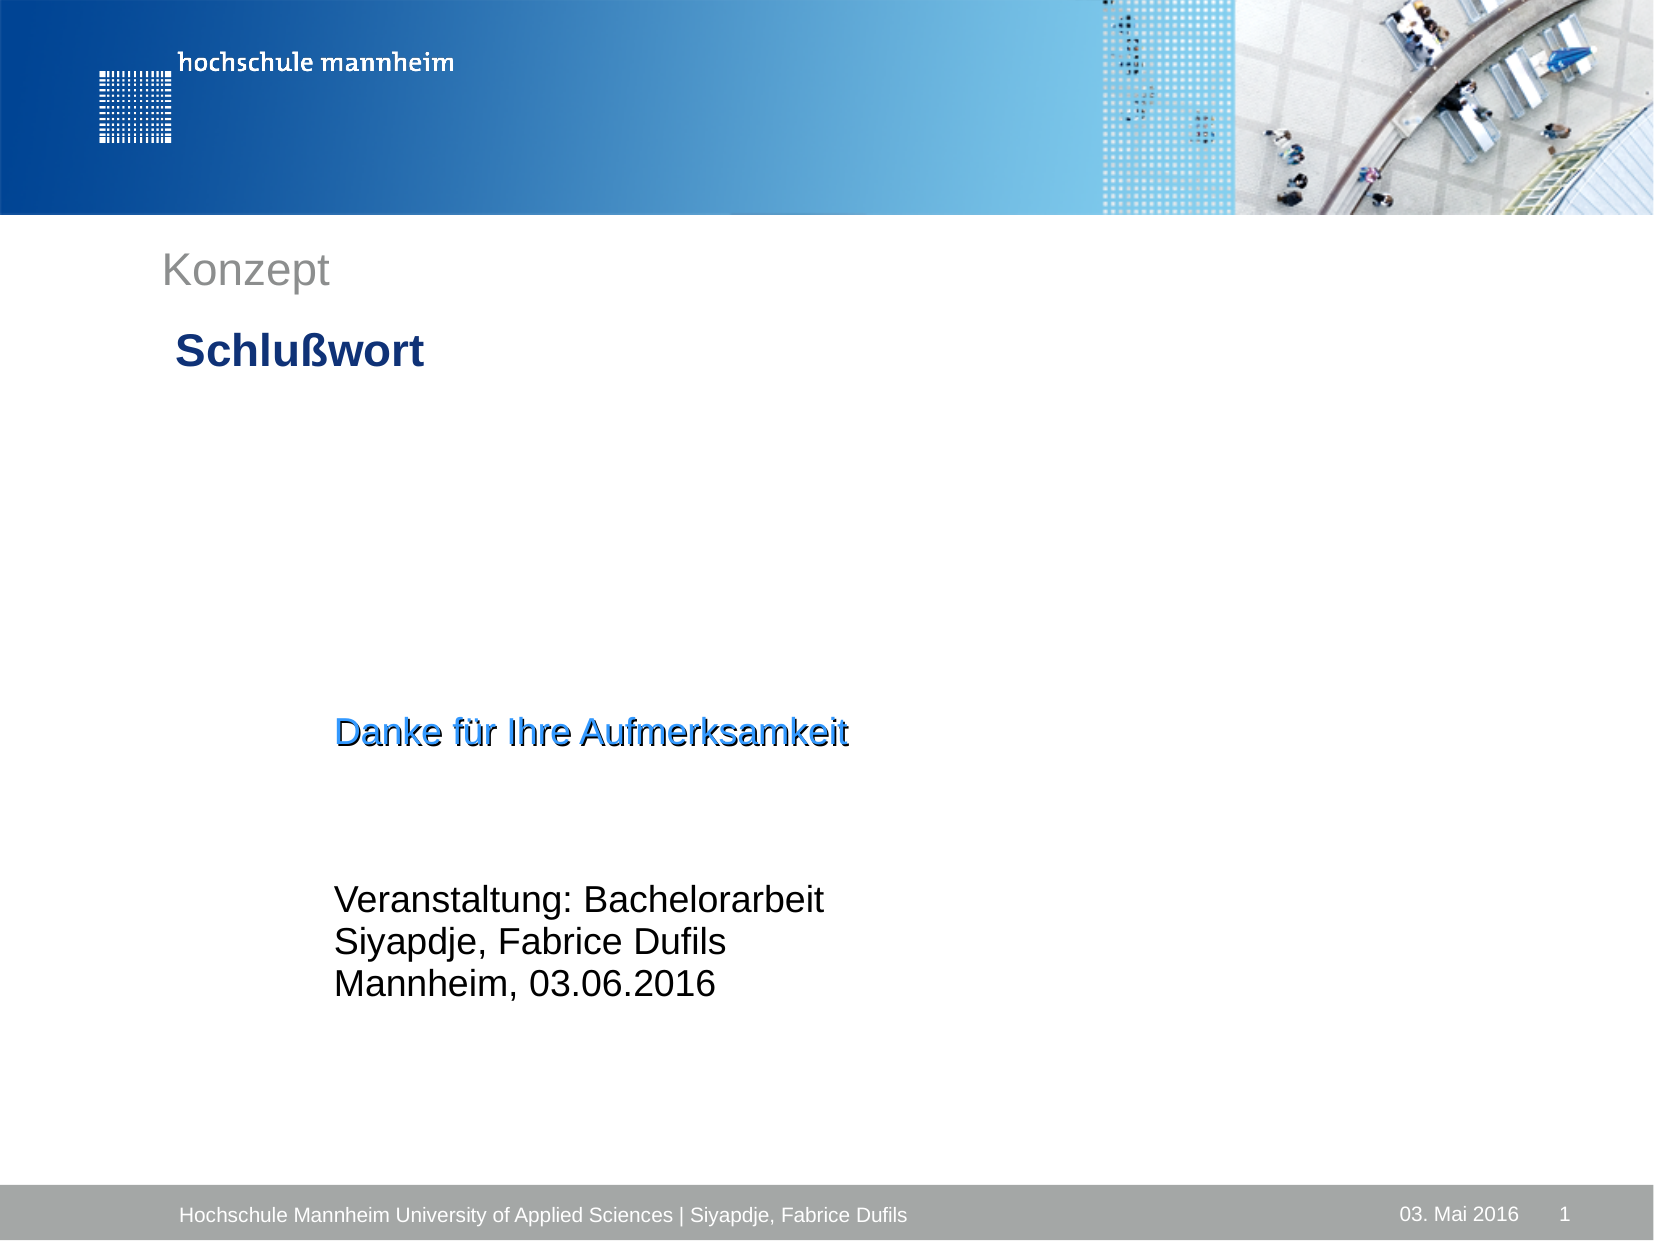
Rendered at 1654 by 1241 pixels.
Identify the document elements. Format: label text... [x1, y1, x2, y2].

picture [0, 0, 1654, 215]
slide_number 03. Mai 2016 1 [1204, 1198, 1571, 1227]
footer Hochschule Mannheim University of Applied Sciences | Siyapdje, Fabrice Dufils [179, 1198, 1192, 1227]
text_box Konzept [146, 236, 378, 303]
title Schlußwort [175, 320, 1569, 464]
text_box Danke für Ihre Aufmerksamkeit Veranstaltung: Bachelorarbeit Siyapdje, Fabrice Dufils Mannheim, 03.06.2016 [318, 703, 1252, 1012]
